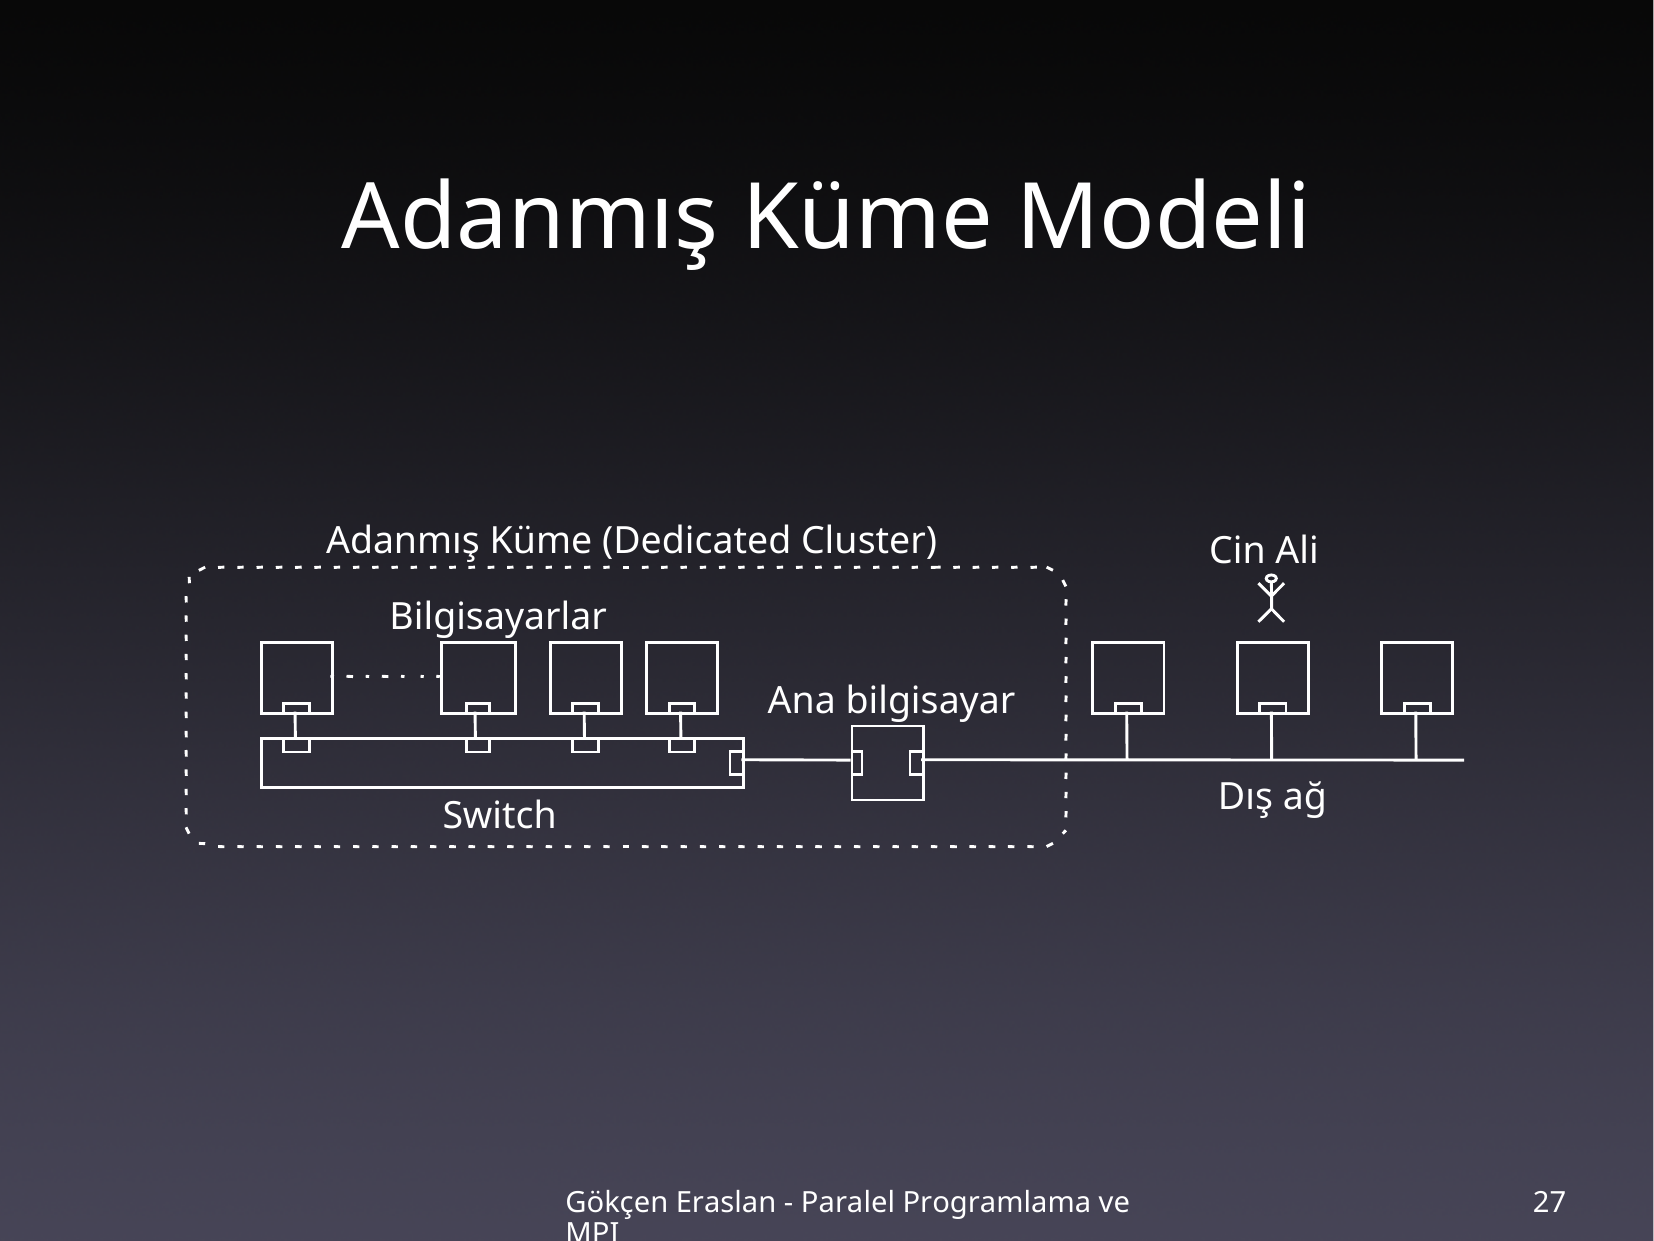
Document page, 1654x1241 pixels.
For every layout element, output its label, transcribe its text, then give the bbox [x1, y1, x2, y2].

text_box Bilgisayarlar [389, 589, 608, 641]
text_box Ana bilgisayar [767, 673, 1016, 725]
picture [0, 0, 1654, 1241]
text_box Adanmış Küme (Dedicated Cluster) [325, 513, 938, 565]
picture [596, 1224, 604, 1233]
title Adanmış Küme Modeli [124, 110, 1530, 317]
text_box Dış ağ [1217, 769, 1328, 821]
text_box Cin Ali [1209, 523, 1320, 575]
picture [570, 1226, 576, 1241]
picture [580, 1226, 586, 1241]
text_box Switch [442, 788, 558, 840]
